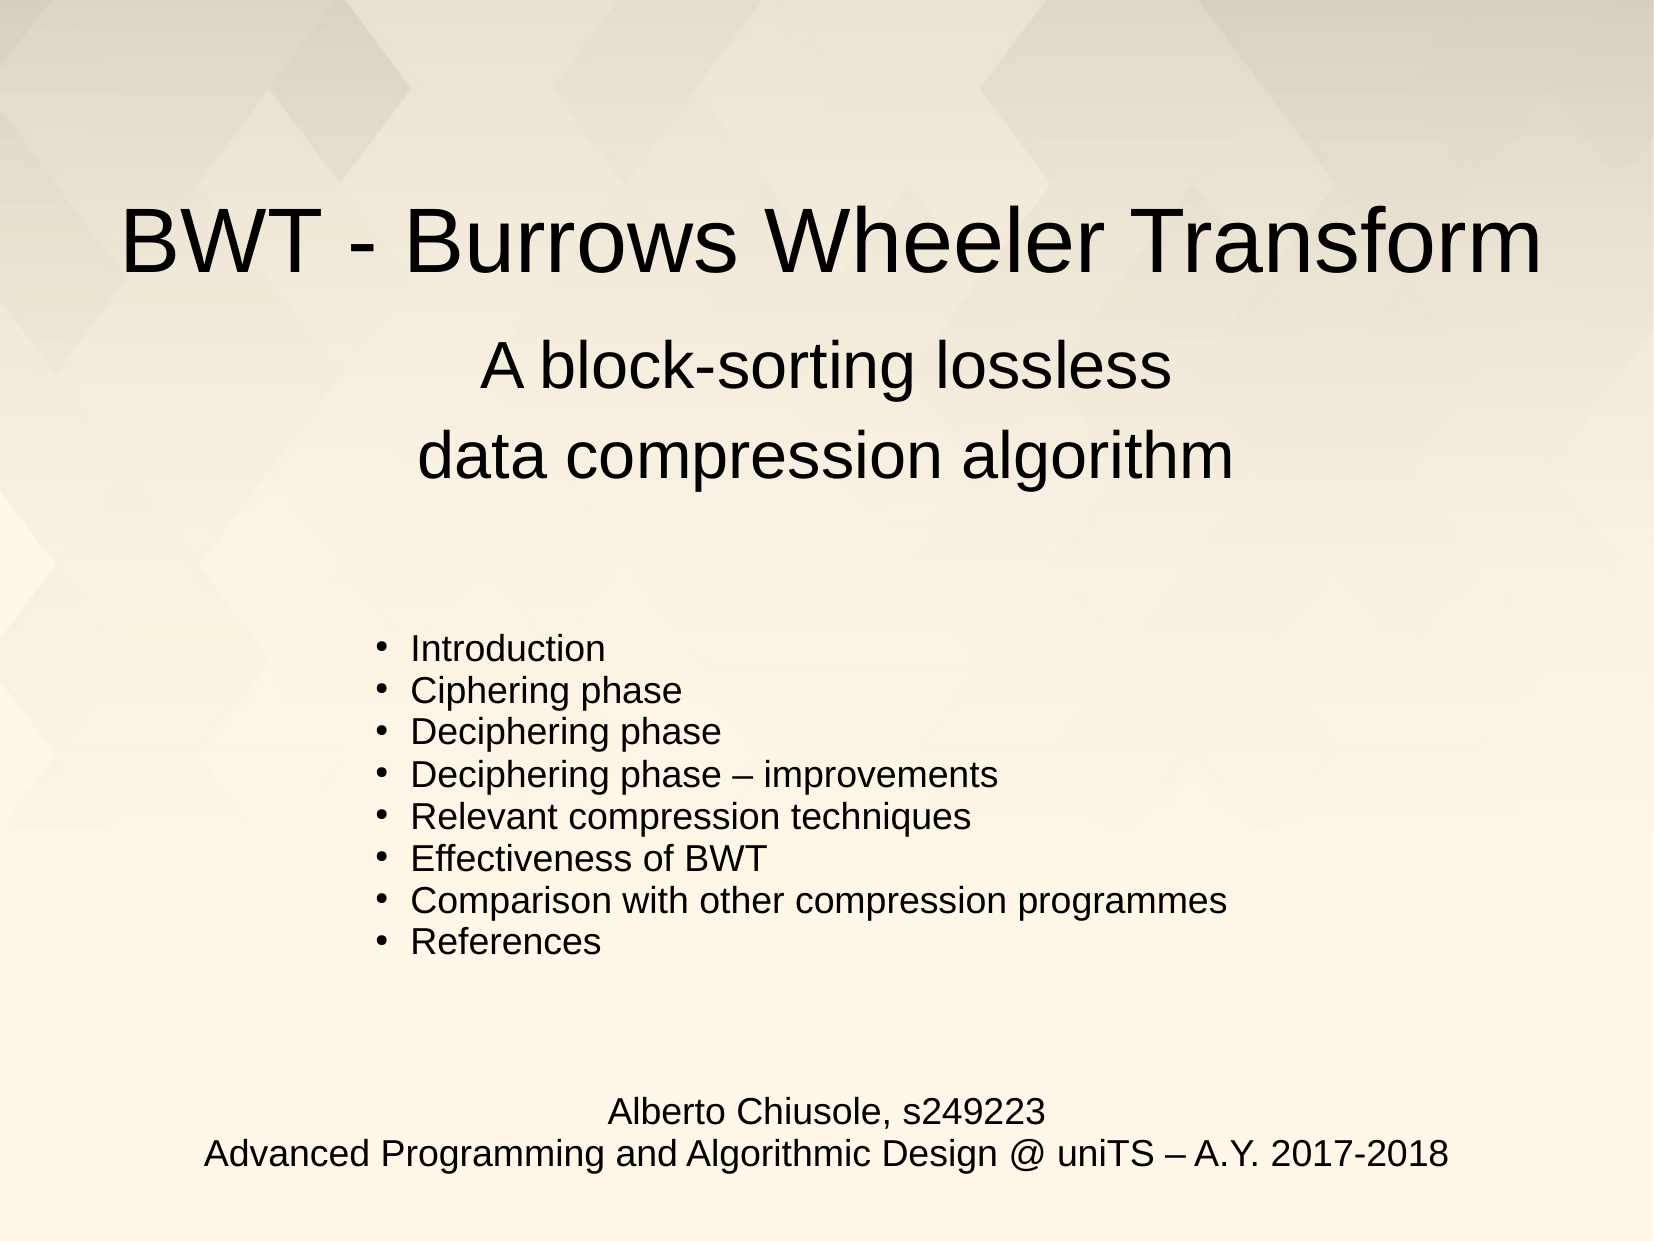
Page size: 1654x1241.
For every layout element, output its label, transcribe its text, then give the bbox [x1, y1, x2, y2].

title BWT - Burrows Wheeler Transform [82, 173, 1583, 309]
subtitle A block-sorting lossless data compression algorithm [82, 306, 1571, 515]
text_box Alberto Chiusole, s249223 Advanced Programming and Algorithmic Design @ uniTS – A.Y. 2017-2018 [151, 1083, 1502, 1182]
text_box Introduction Ciphering phase Deciphering phase Deciphering phase – improvements Relevant compression techniques Effectiveness of BWT Comparison with other compression programmes References [375, 619, 1276, 971]
picture [0, 0, 1654, 1241]
